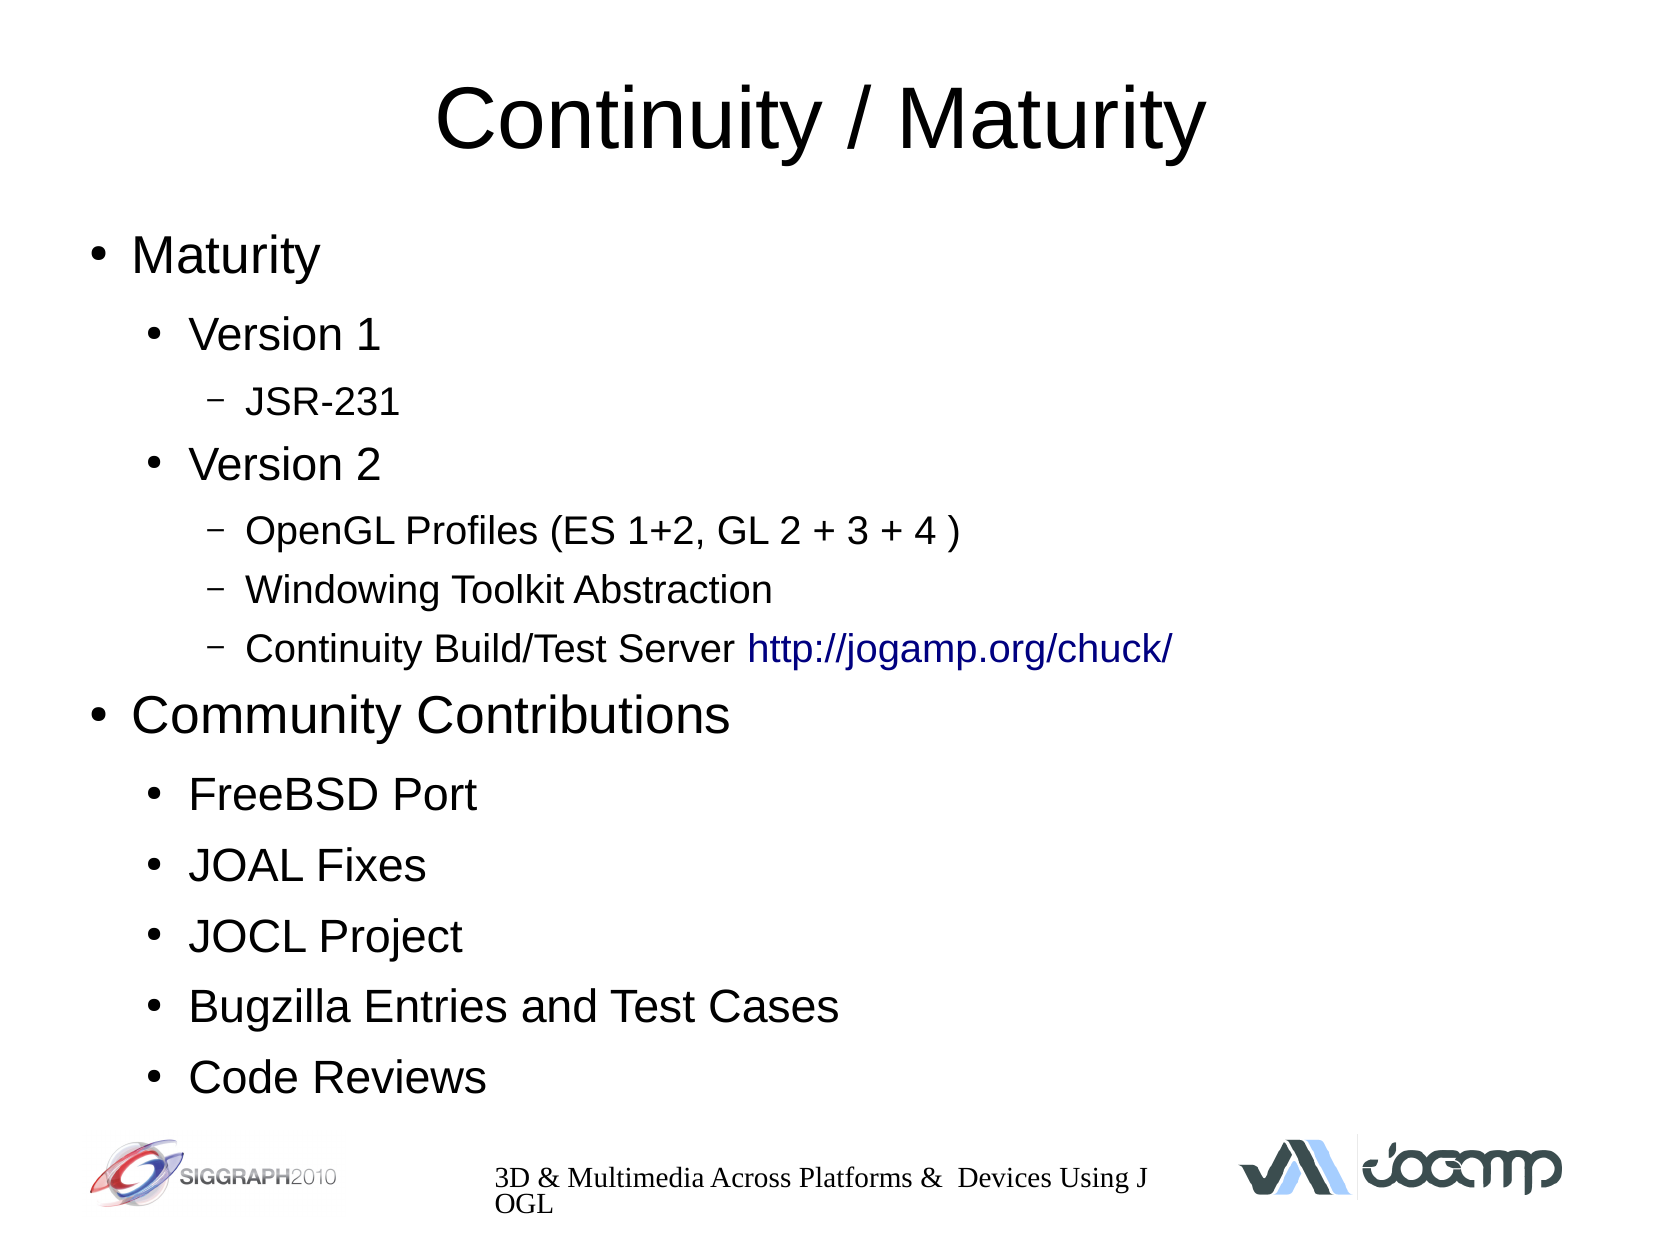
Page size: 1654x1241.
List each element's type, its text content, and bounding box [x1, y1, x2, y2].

list Maturity Version 1 JSR-231 Version 2 OpenGL Profiles (ES 1+2, GL 2 + 3 + 4 ) Windowing Toolkit Abstraction Continuity Build/Test Server http://jogamp.org/chuck/ Community Contributions FreeBSD Port JOAL Fixes JOCL Project Bugzilla Entries and Test Cases Code Reviews [75, 225, 1571, 1109]
picture [82, 1130, 346, 1217]
title Continuity / Maturity [68, 49, 1576, 188]
picture [1237, 1134, 1562, 1200]
